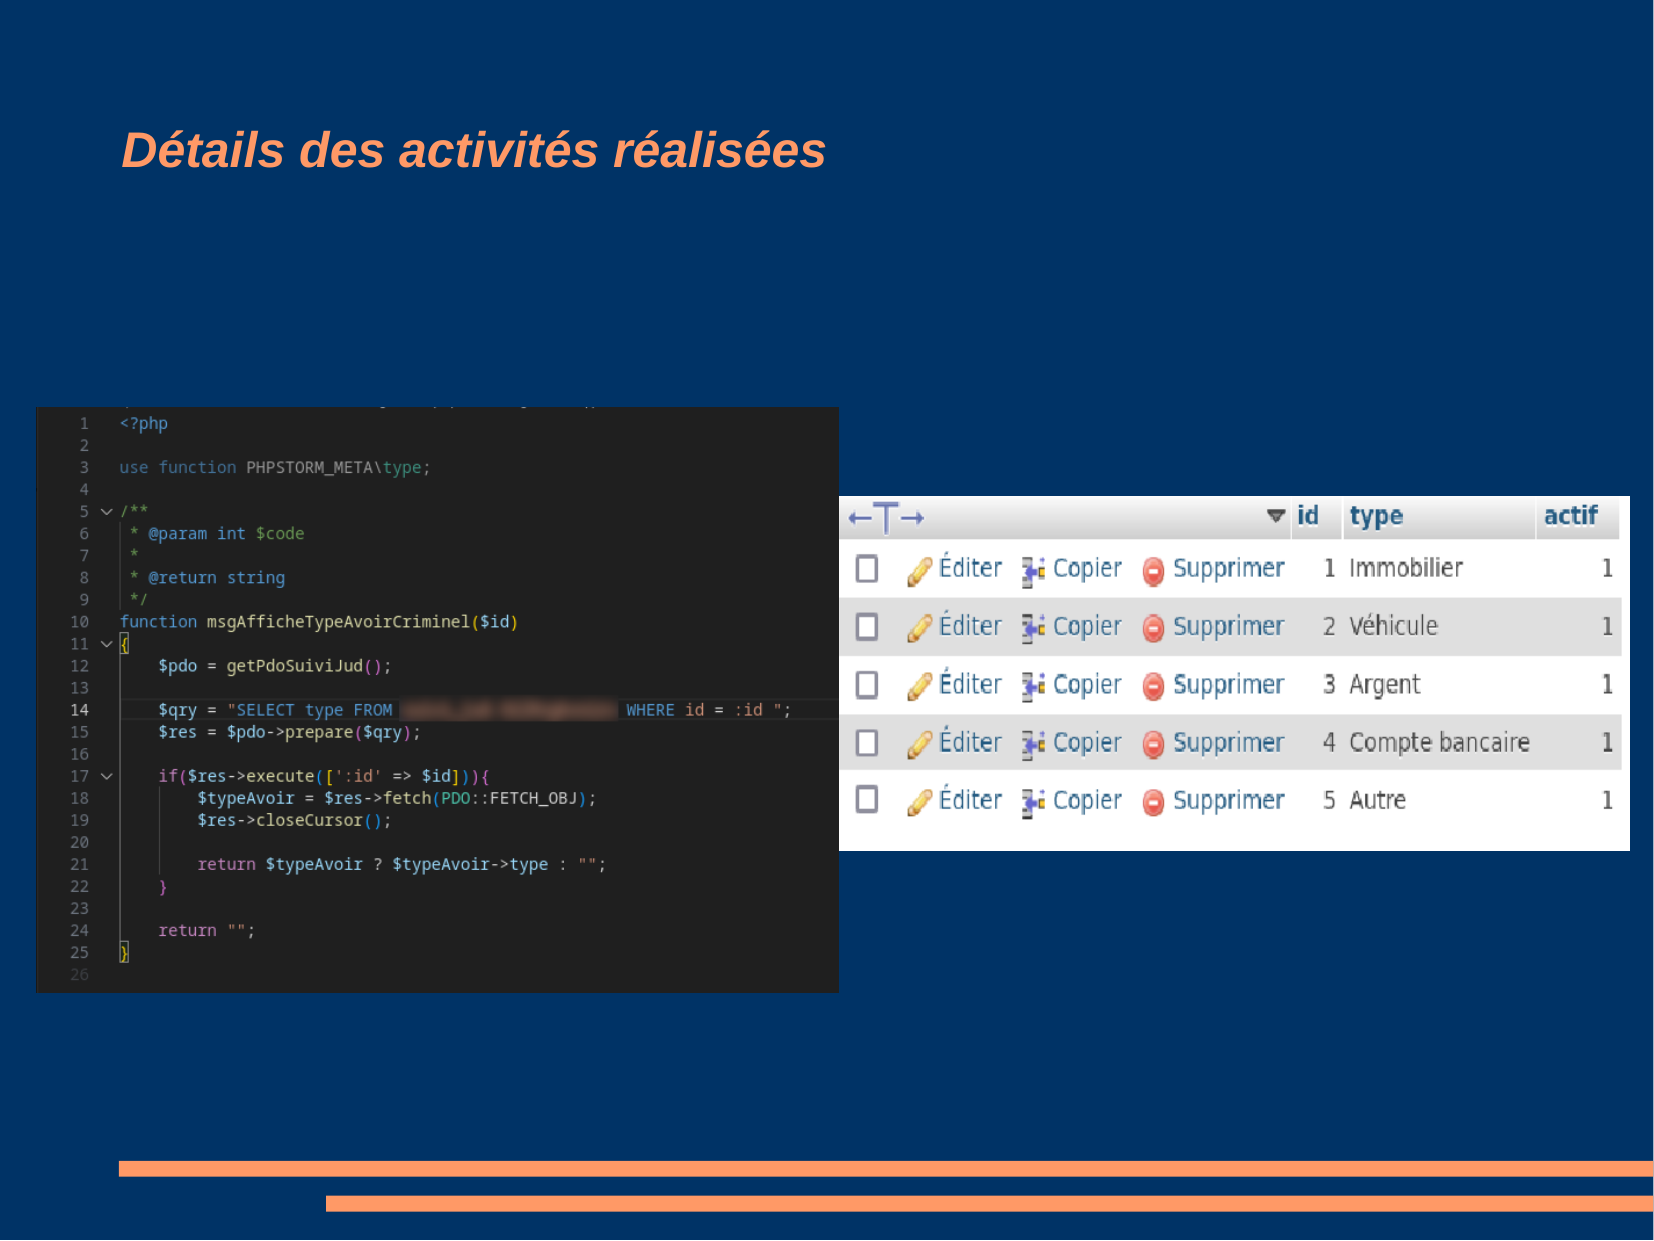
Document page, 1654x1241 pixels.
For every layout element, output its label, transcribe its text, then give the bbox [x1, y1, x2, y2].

title Détails des activités réalisées [121, 46, 1534, 254]
picture [36, 407, 1630, 993]
